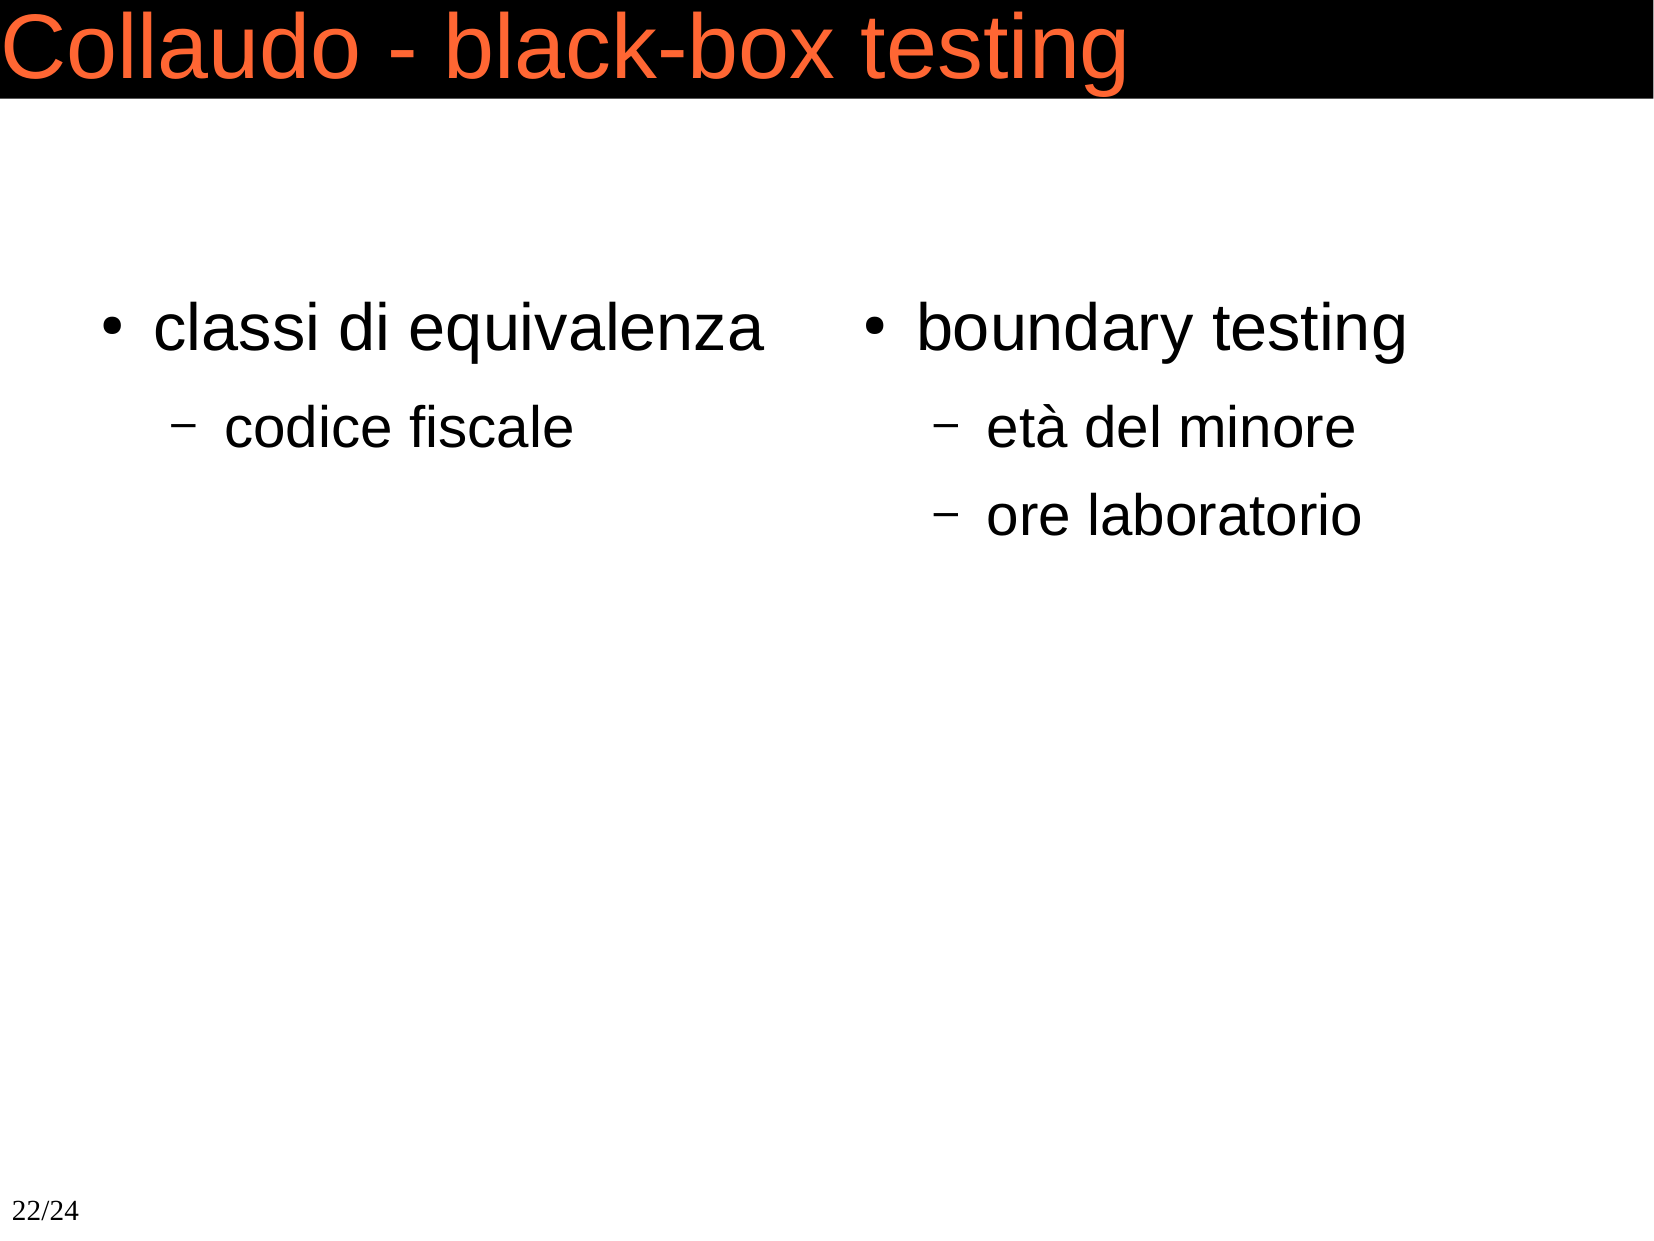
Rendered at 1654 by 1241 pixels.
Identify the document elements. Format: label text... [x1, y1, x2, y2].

list classi di equivalenza codice fiscale [82, 290, 809, 1109]
title Collaudo - black-box testing [0, 0, 1654, 99]
list boundary testing età del minore ore laboratorio [845, 290, 1572, 1109]
